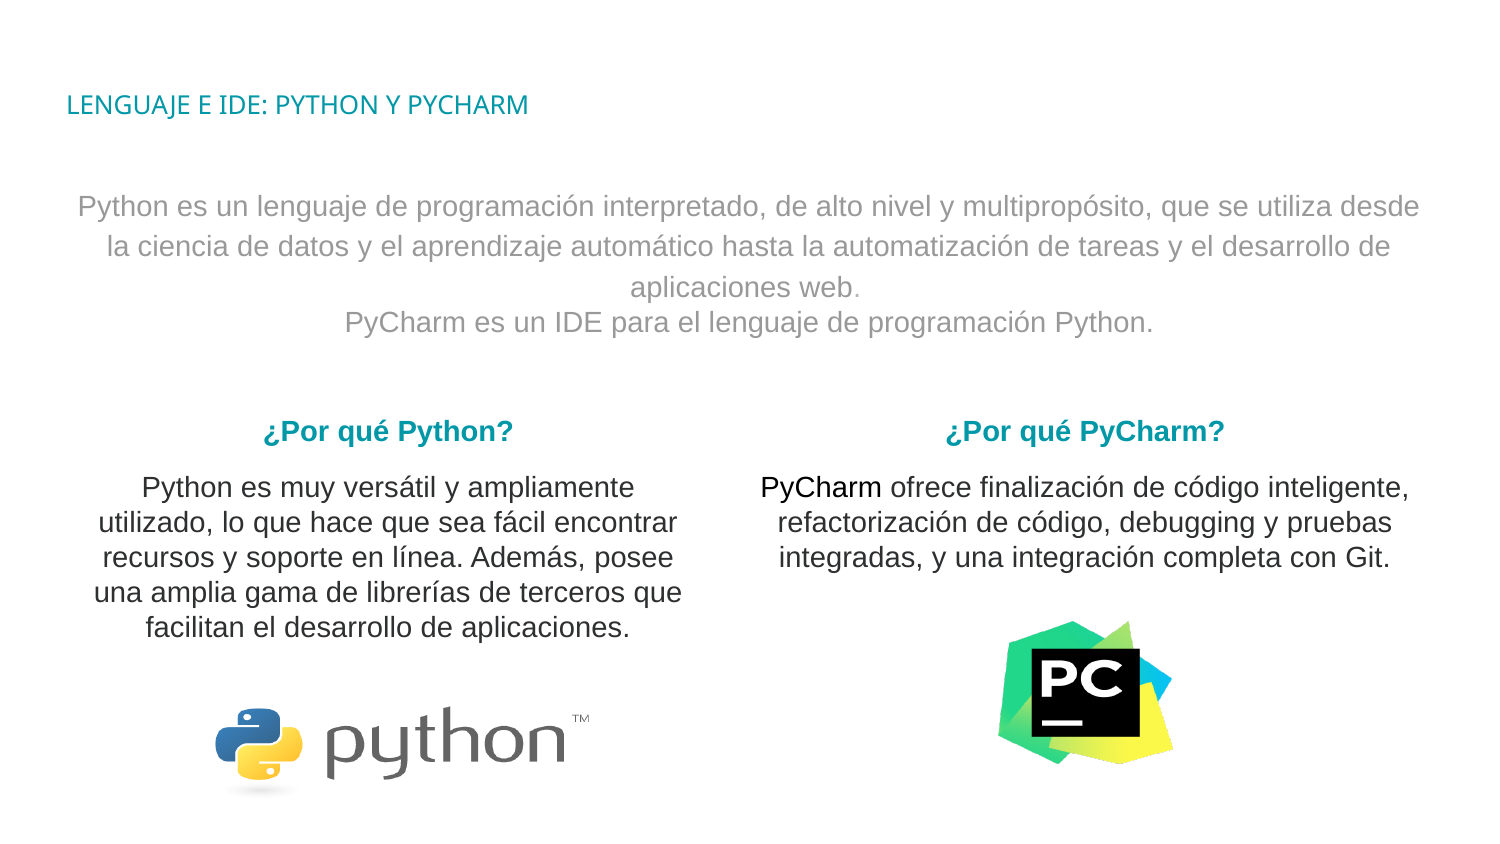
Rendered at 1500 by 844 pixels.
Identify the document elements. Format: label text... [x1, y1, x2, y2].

picture [153, 687, 625, 818]
text_box ¿Por qué PyCharm? PyCharm ofrece finalización de código inteligente, refactorización de código, debugging y pruebas integradas, y una integración completa con Git. [721, 397, 1449, 589]
text_box ¿Por qué Python? Python es muy versátil y ampliamente utilizado, lo que hace que sea fácil encontrar recursos y soporte en línea. Además, posee una amplia gama de librerías de terceros que facilitan el desarrollo de aplicaciones. [68, 397, 709, 659]
title LENGUAJE E IDE: PYTHON Y PYCHARM [51, 72, 1449, 167]
list Python es un lenguaje de programación interpretado, de alto nivel y multipropósito, que se utiliza desde la ciencia de datos y el aprendizaje automático hasta la automatización de tareas y el desarrollo de aplicaciones web. PyCharm es un IDE para el lenguaje de programación Python. [51, 167, 1449, 750]
picture [998, 621, 1173, 764]
